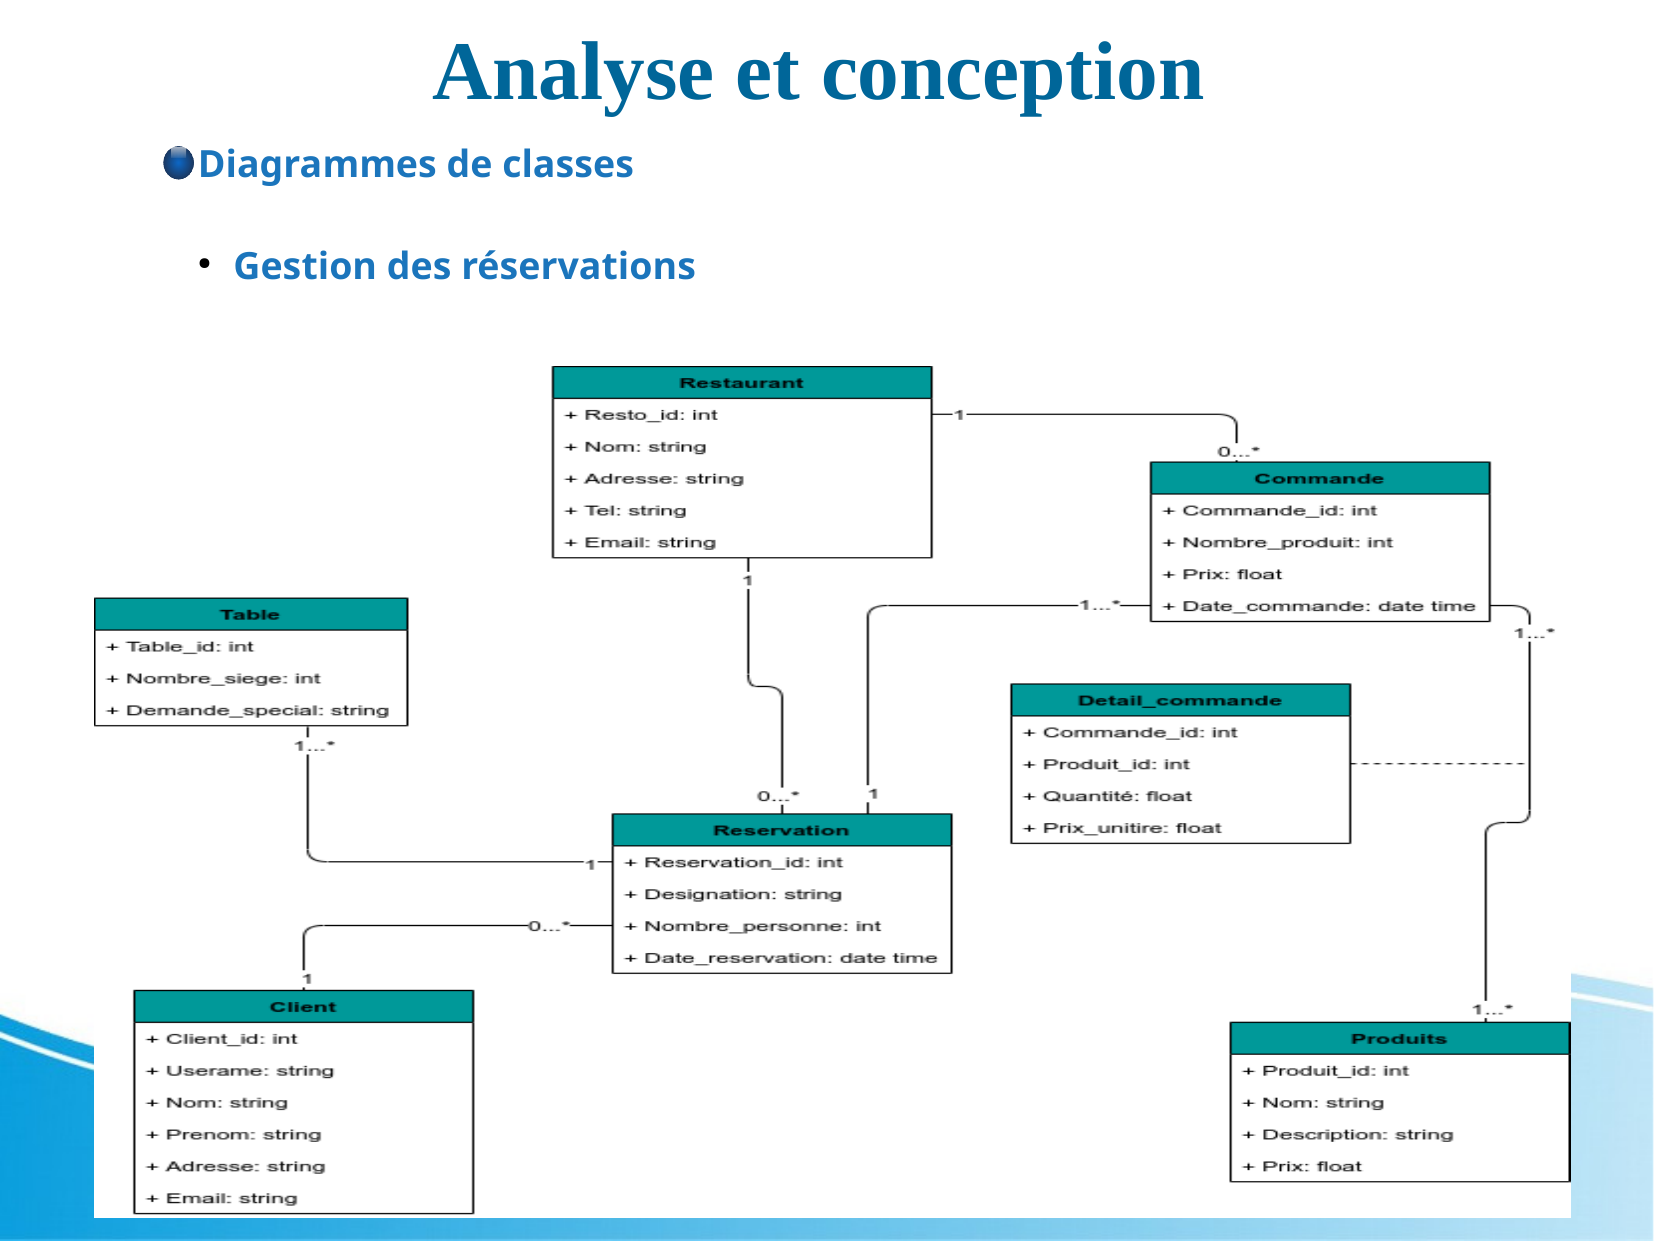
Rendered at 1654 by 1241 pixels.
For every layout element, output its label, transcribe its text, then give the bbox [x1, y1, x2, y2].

text_box Diagrammes de classes Gestion des réservations [147, 129, 1554, 304]
title Analyse et conception [75, 0, 1564, 142]
picture [0, 366, 1654, 1241]
